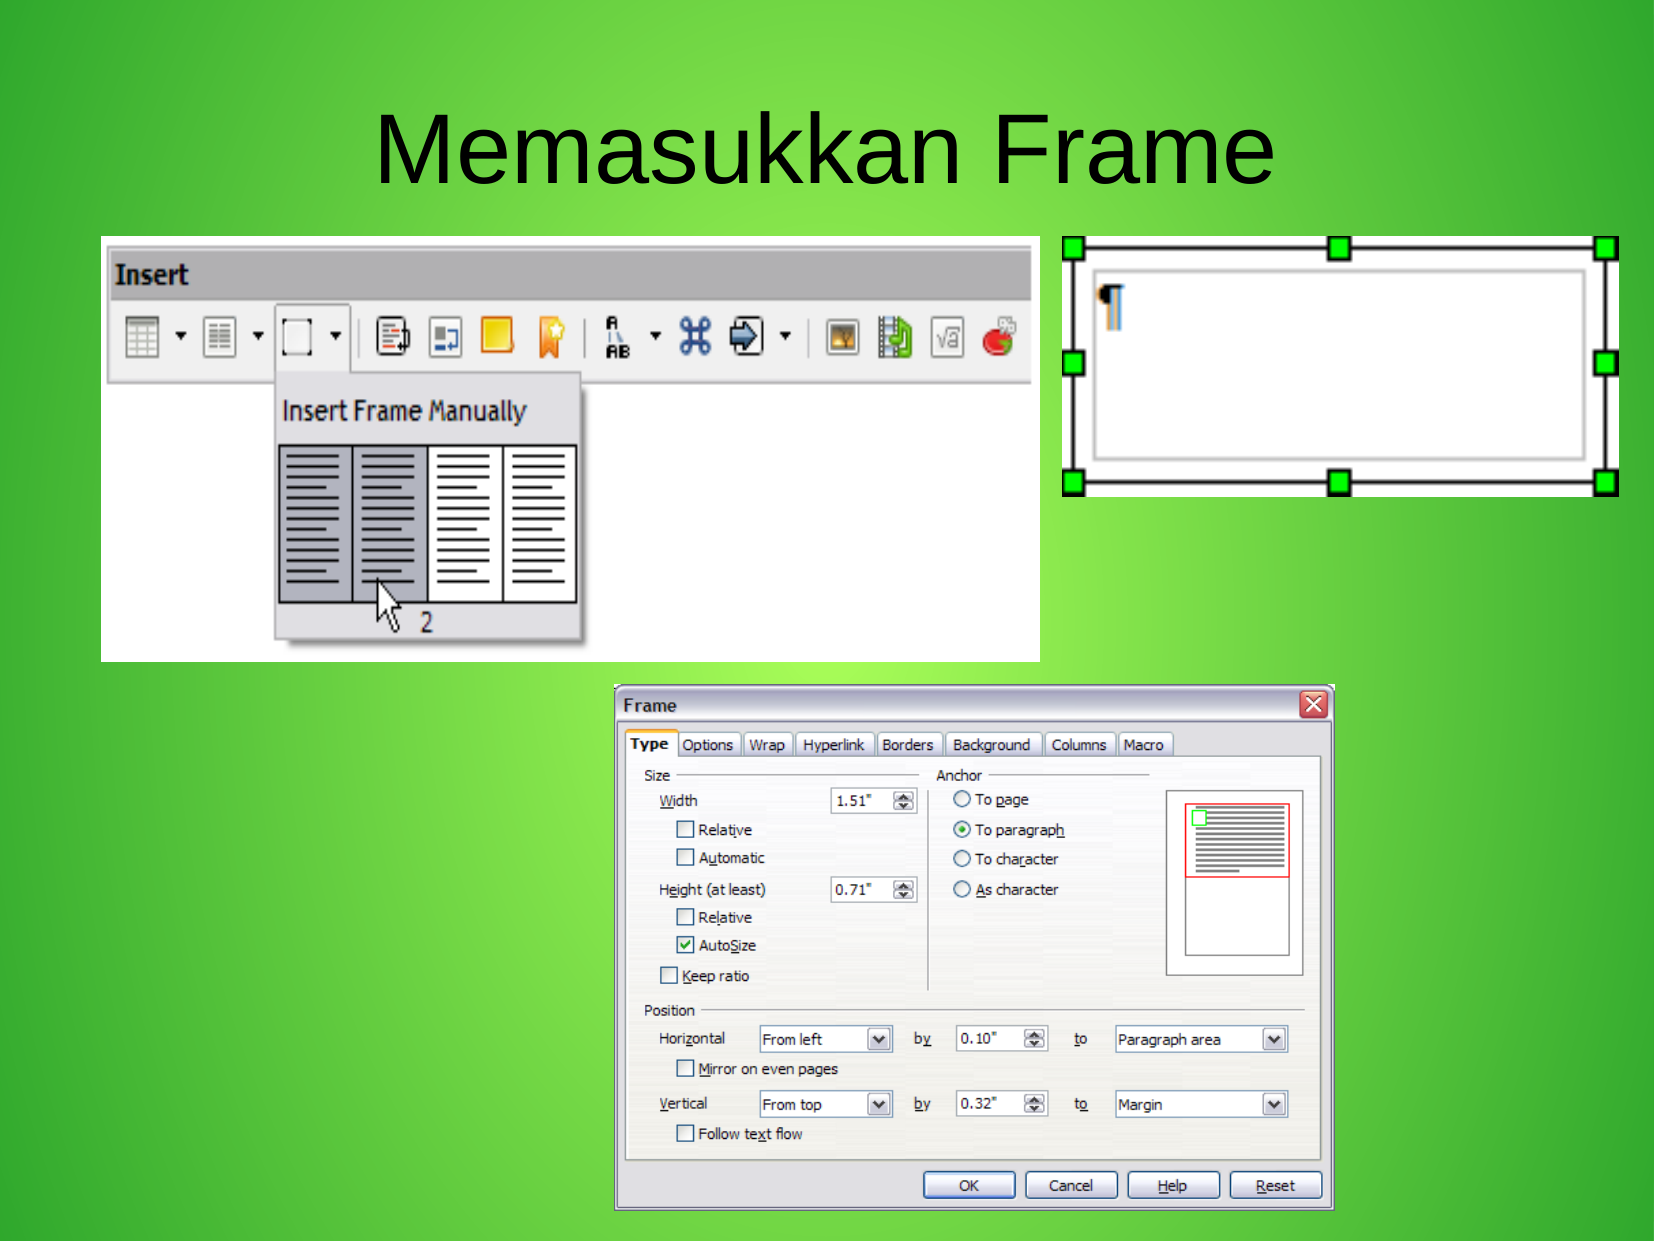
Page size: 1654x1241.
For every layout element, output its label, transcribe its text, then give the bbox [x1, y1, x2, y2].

picture [614, 684, 1335, 1211]
picture [1062, 236, 1619, 497]
title Memasukkan Frame [82, 47, 1571, 252]
picture [101, 236, 1040, 662]
